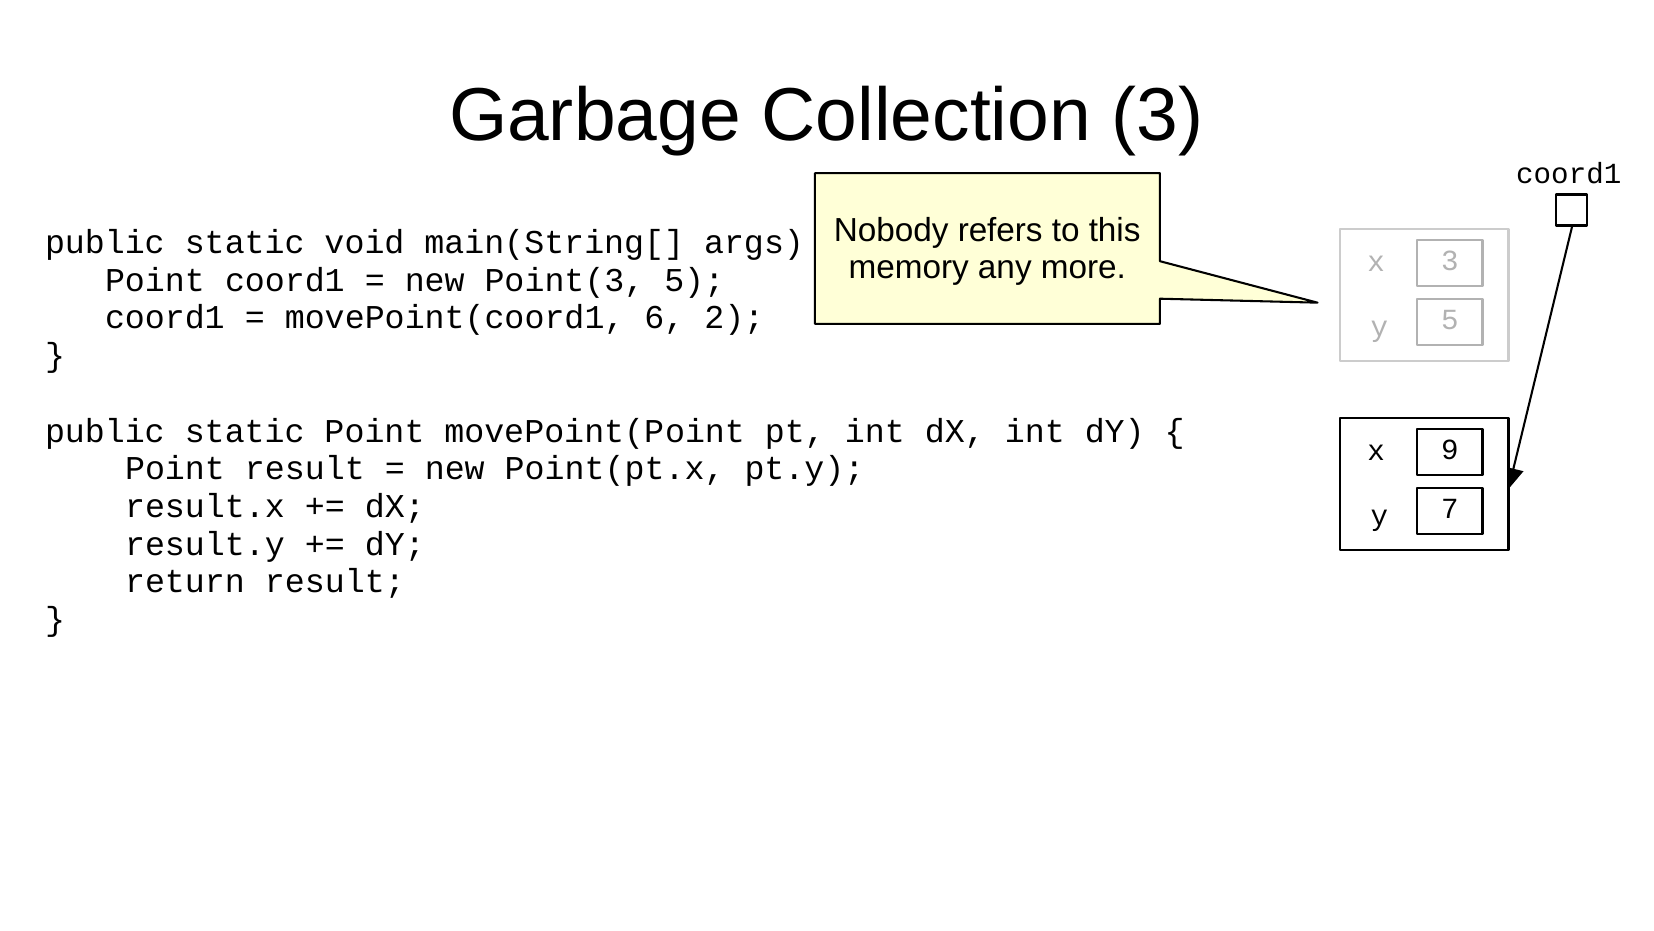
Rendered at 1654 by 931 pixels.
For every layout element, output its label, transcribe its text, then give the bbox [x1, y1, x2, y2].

text_box x [1352, 239, 1401, 288]
text_box [1339, 417, 1509, 550]
text_box 5 [1417, 298, 1483, 346]
title Garbage Collection (3) [82, 37, 1571, 193]
text_box coord1 [1501, 151, 1637, 200]
text_box 7 [1417, 487, 1483, 535]
text_box [1555, 200, 1587, 226]
text_box Nobody refers to this memory any more. [814, 173, 1318, 324]
text_box 9 [1417, 428, 1483, 476]
text_box x [1352, 428, 1401, 477]
text_box y [1355, 304, 1405, 353]
text_box public static void main(String[] args) { Point coord1 = new Point(3, 5); coord1 = movePoint(coord1, 6, 2); } public static Point movePoint(Point pt, int dX, int dY) { Point result = new Point(pt.x, pt.y); result.x += dX; result.y += dY; return result; } [30, 218, 1201, 649]
text_box y [1355, 493, 1405, 542]
text_box [1339, 228, 1509, 361]
text_box 3 [1417, 239, 1483, 287]
